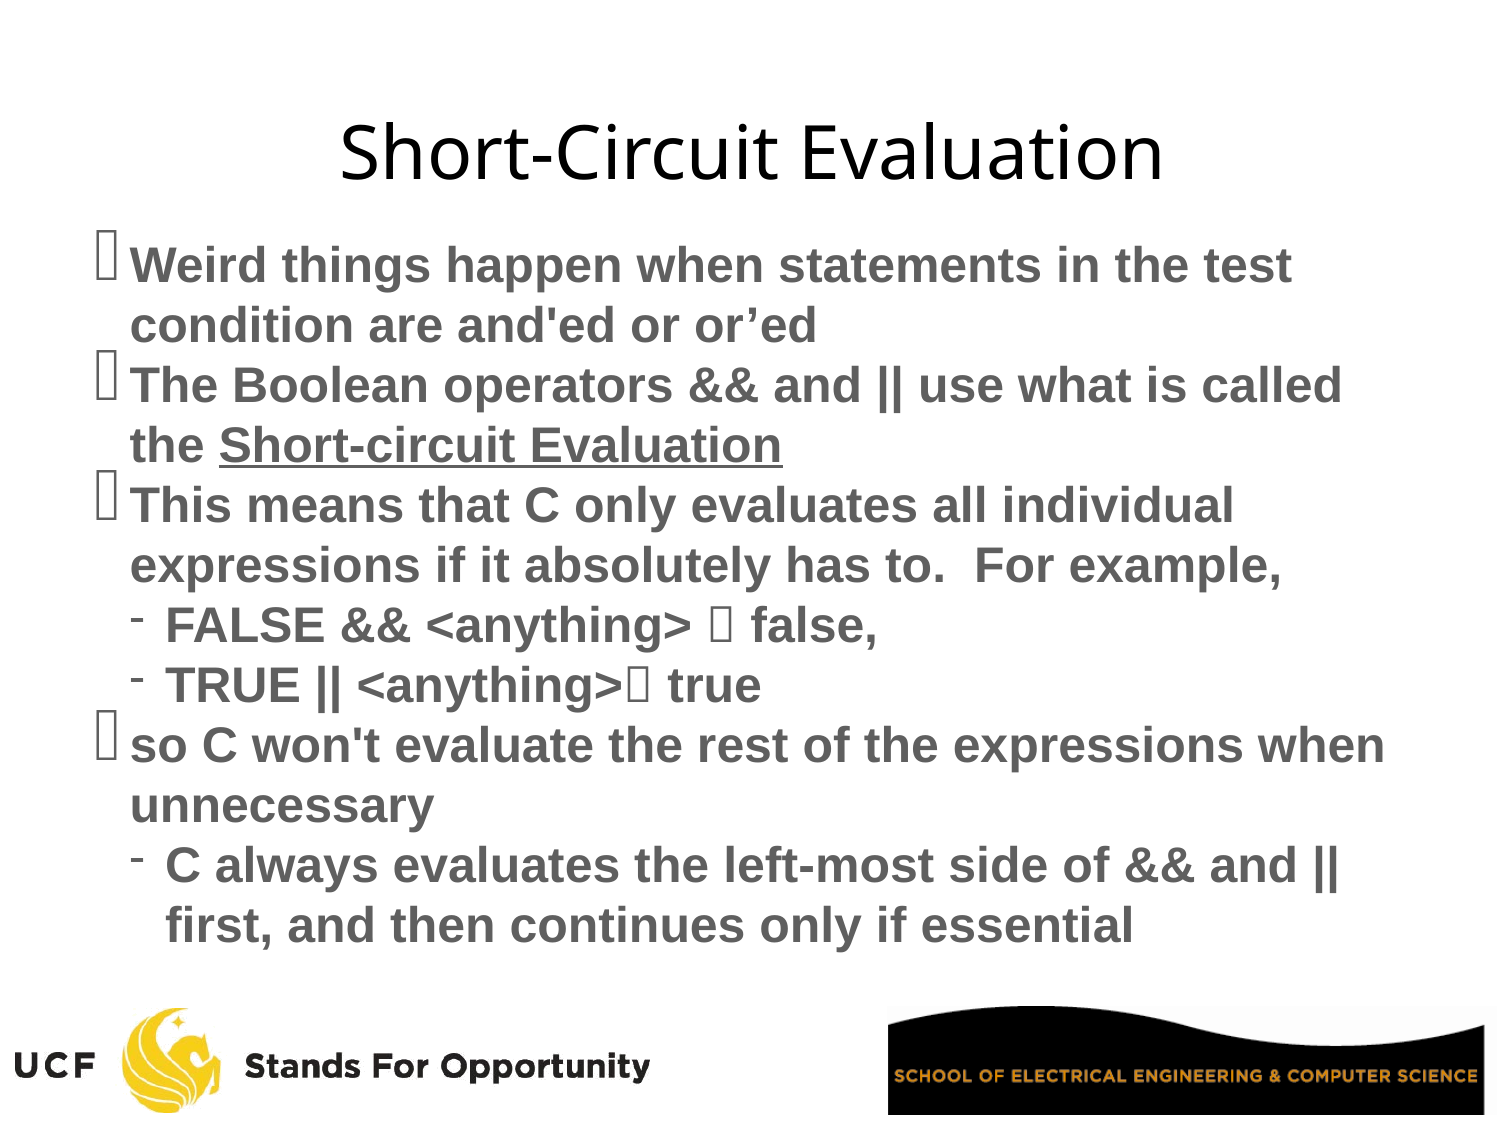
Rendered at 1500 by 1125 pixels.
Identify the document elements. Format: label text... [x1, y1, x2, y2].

picture [887, 1006, 1497, 1115]
text_box Weird things happen when statements in the test condition are and'ed or or’ed The Boolean operators && and || use what is called the Short-circuit Evaluation This means that C only evaluates all individual expressions if it absolutely has to. For example, FALSE && <anything>  false, TRUE || <anything> true so C won't evaluate the rest of the expressions when unnecessary C always evaluates the left-most side of && and || first, and then continues only if essential [79, 224, 1427, 1088]
text_box Short-Circuit Evaluation [79, 52, 1427, 224]
picture [15, 1008, 650, 1113]
